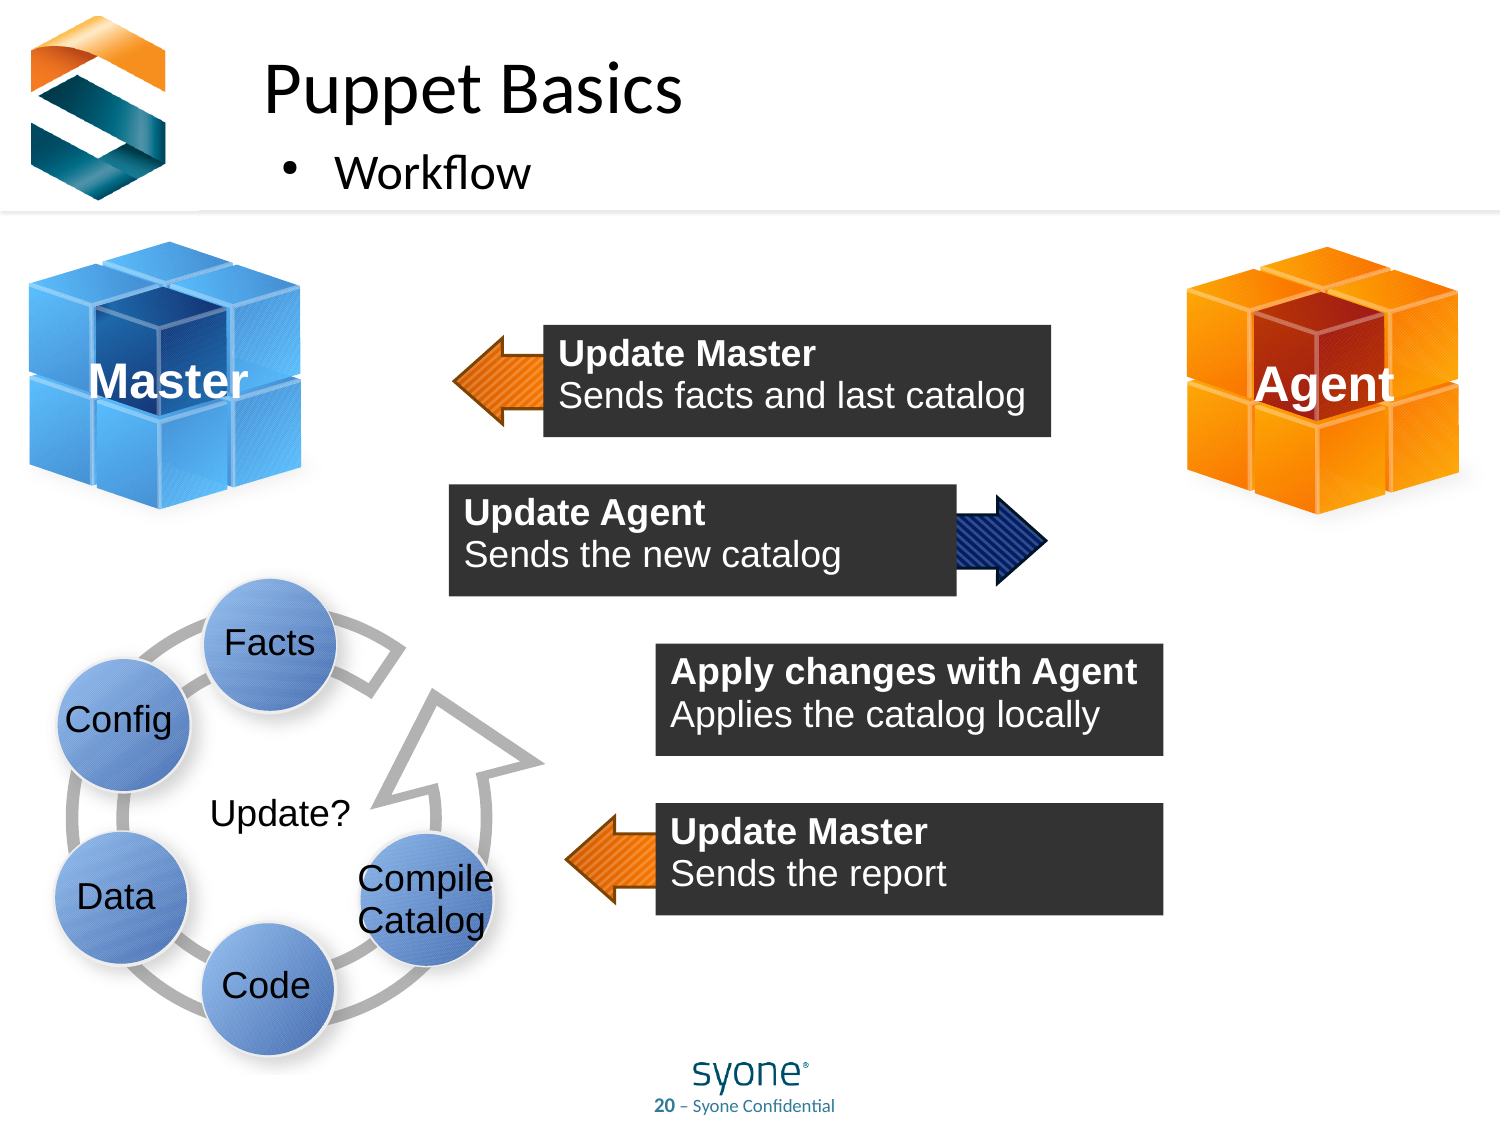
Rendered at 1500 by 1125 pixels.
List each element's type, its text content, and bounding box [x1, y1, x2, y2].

picture [0, 0, 1500, 544]
text_box Update Agent Sends the new catalog [448, 484, 957, 597]
text_box Agent [1238, 344, 1413, 416]
title Puppet Basics [248, 37, 1355, 129]
picture [687, 1056, 813, 1098]
text_box Data [61, 868, 171, 925]
picture [448, 330, 543, 432]
list Workflow [248, 139, 1355, 207]
text_box Update Master Sends the report [655, 803, 1164, 916]
text_box Compile Catalog [342, 850, 510, 950]
text_box Update? [194, 785, 366, 843]
text_box Apply changes with Agent Applies the catalog locally [655, 643, 1164, 756]
text_box Code [206, 956, 326, 1014]
picture [957, 490, 1052, 591]
picture [561, 809, 655, 910]
text_box Config [49, 690, 188, 748]
text_box Facts [209, 614, 331, 671]
text_box Master [63, 340, 273, 412]
picture [23, 555, 556, 1075]
text_box Update Master Sends facts and last catalog [543, 324, 1052, 438]
